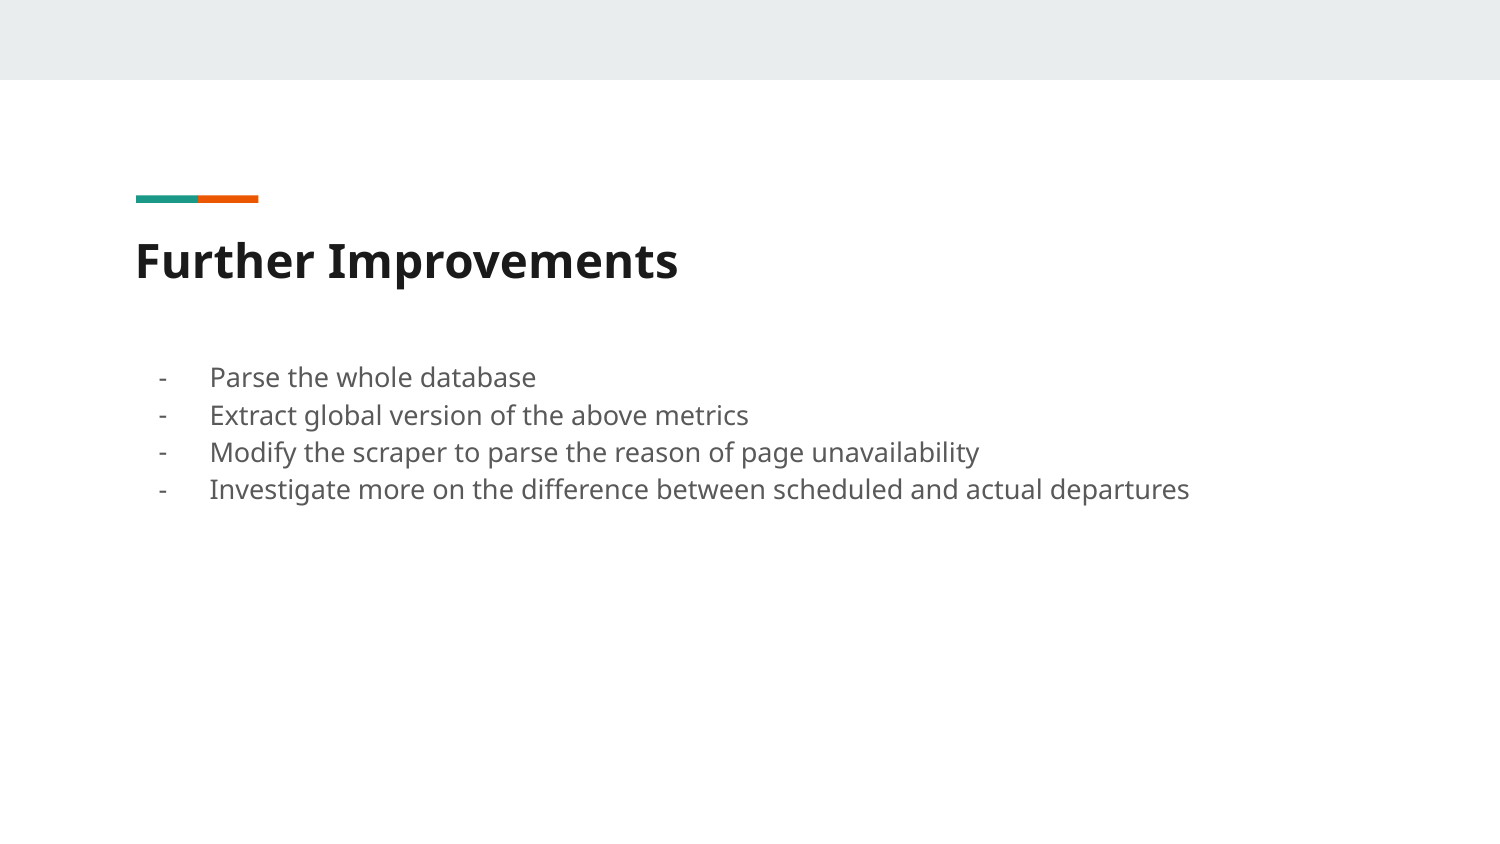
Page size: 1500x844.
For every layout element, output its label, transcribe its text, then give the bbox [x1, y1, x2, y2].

list Parse the whole database Extract global version of the above metrics Modify the scraper to parse the reason of page unavailability Investigate more on the difference between scheduled and actual departures [119, 341, 1381, 712]
title Further Improvements [119, 216, 1381, 305]
